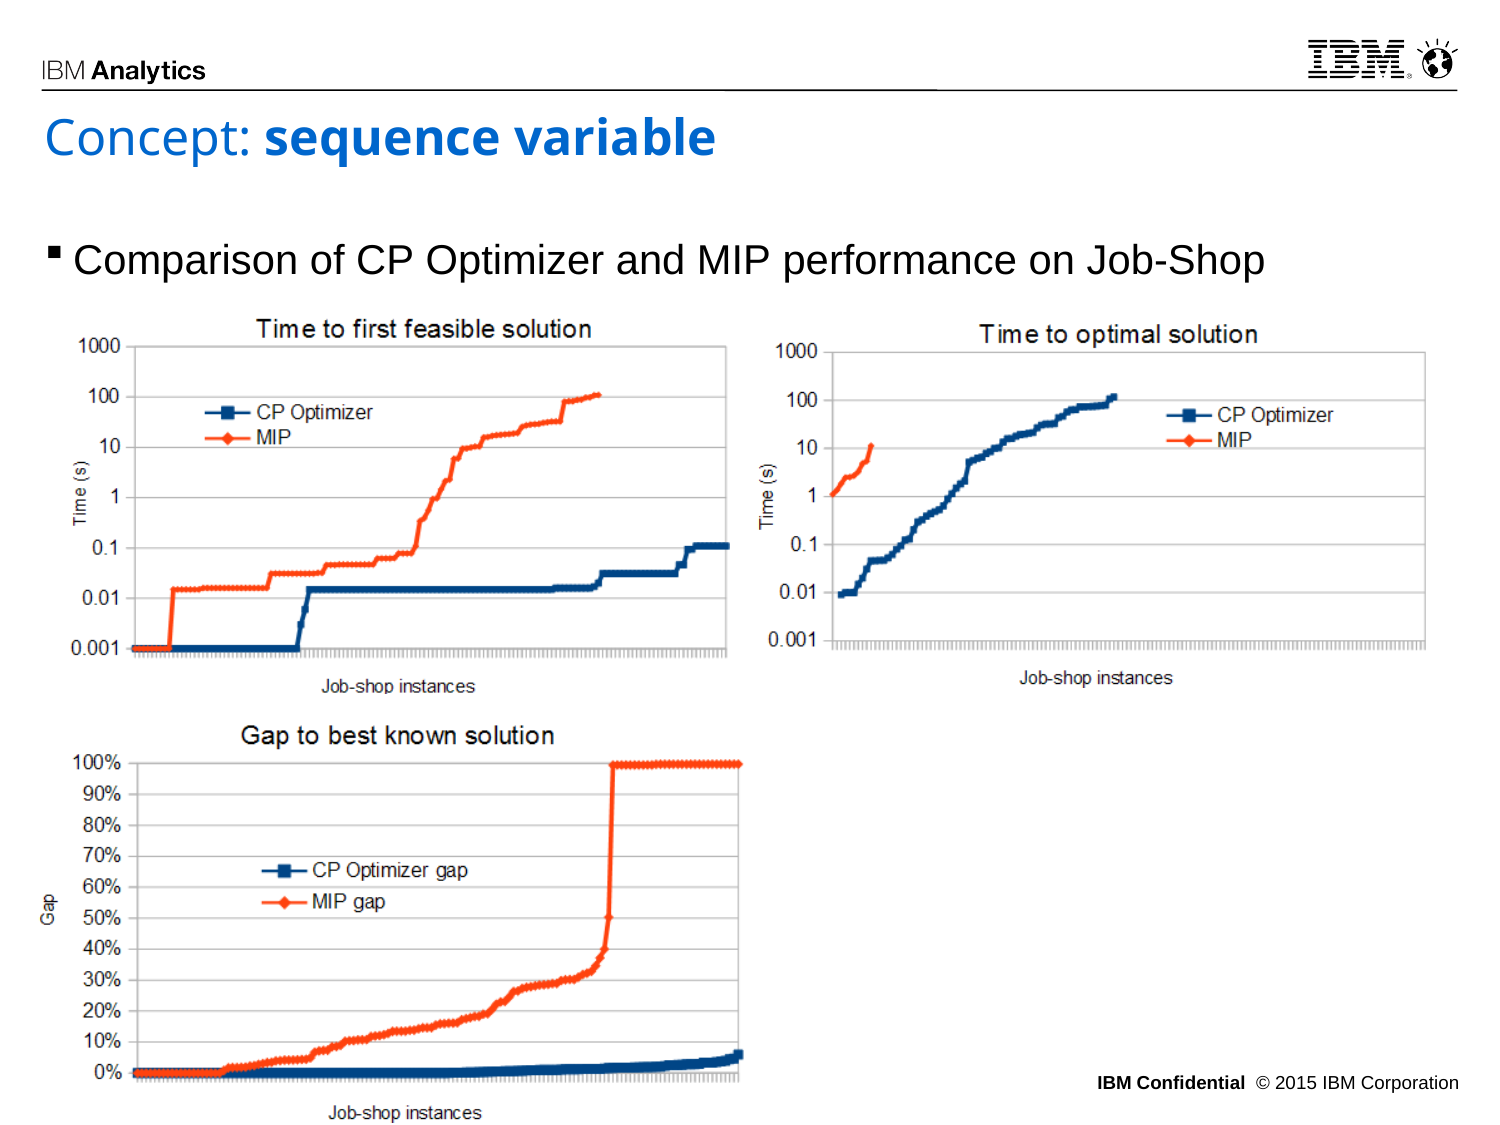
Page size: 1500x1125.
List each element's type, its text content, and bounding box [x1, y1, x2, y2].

picture [52, 309, 730, 694]
picture [24, 42, 224, 99]
list Comparison of CP Optimizer and MIP performance on Job-Shop [29, 224, 1426, 300]
picture [743, 318, 1436, 688]
title Concept: sequence variable [29, 97, 1500, 203]
picture [1294, 24, 1469, 91]
picture [29, 723, 754, 1123]
